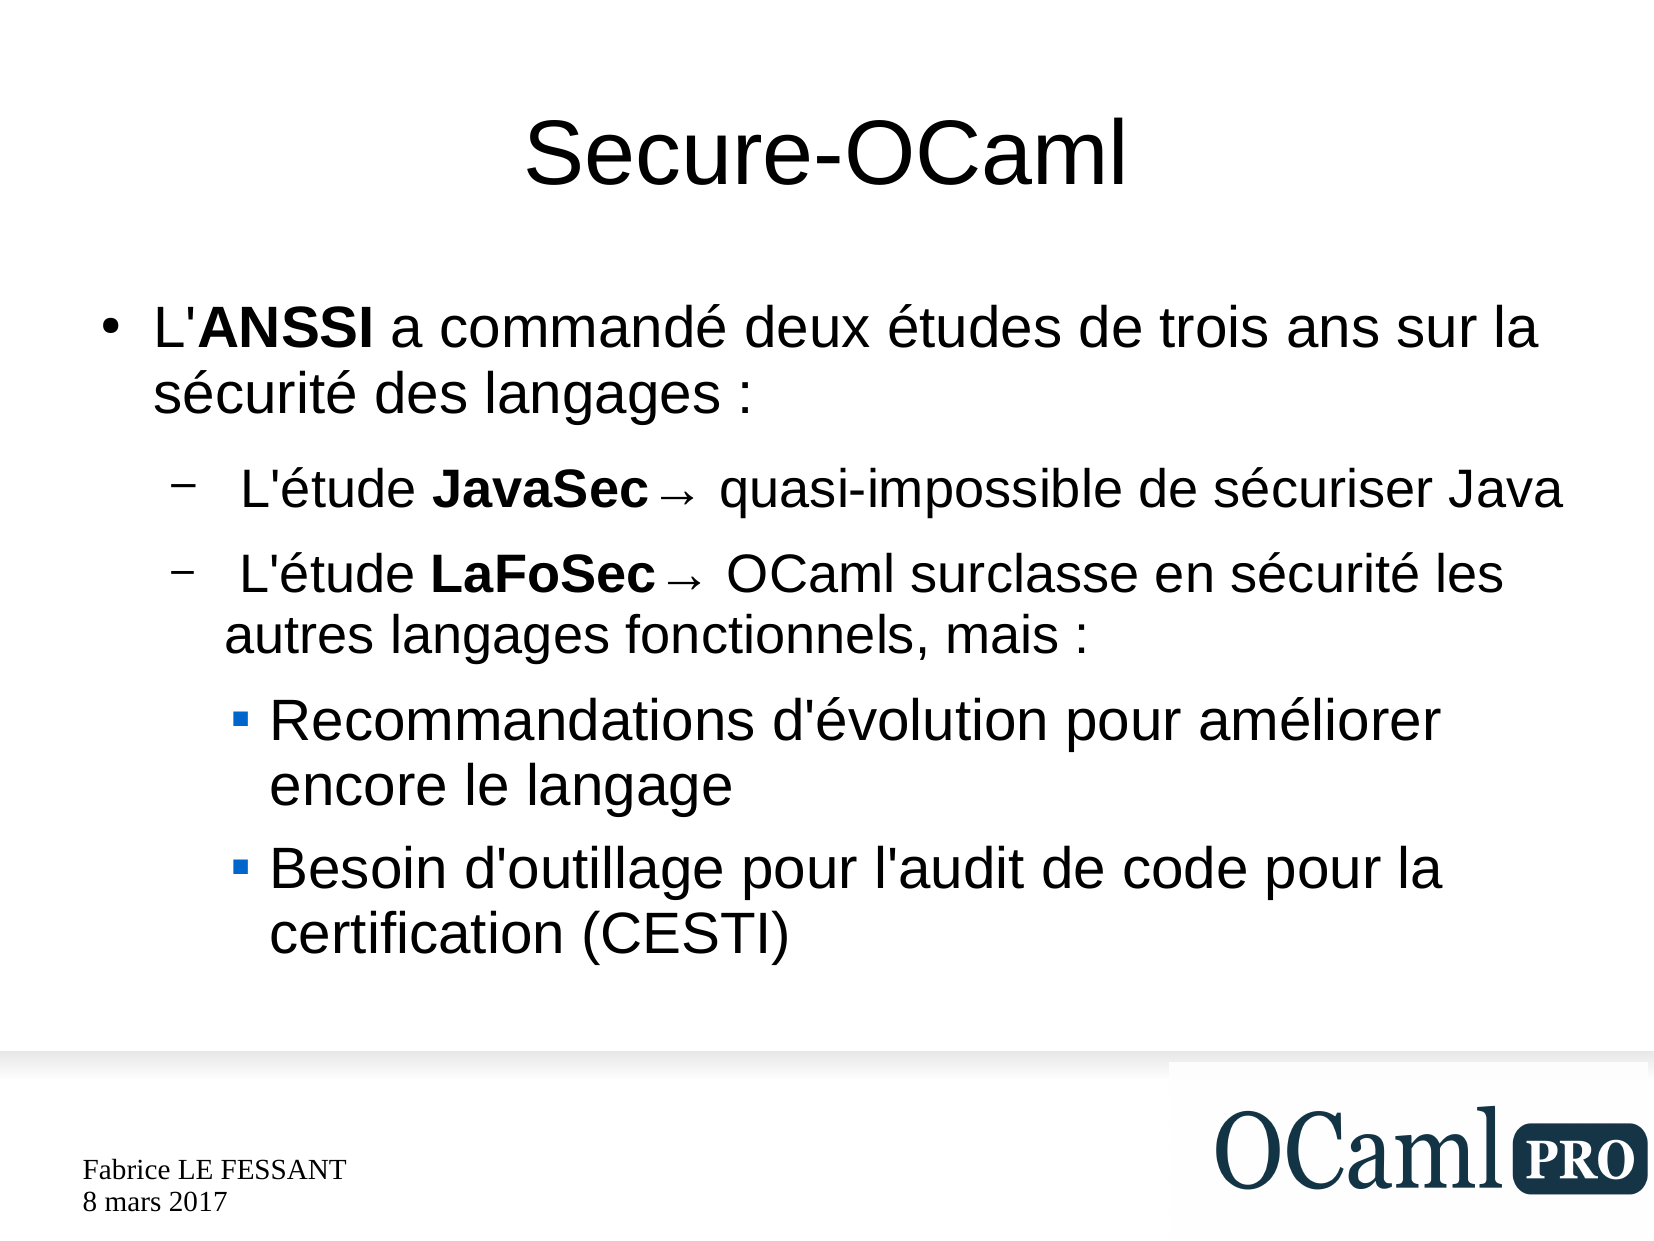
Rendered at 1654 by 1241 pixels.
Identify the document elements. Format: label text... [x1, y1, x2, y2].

title Secure-OCaml [82, 49, 1571, 257]
picture [1169, 1062, 1648, 1240]
list L'ANSSI a commandé deux études de trois ans sur la sécurité des langages : L'étude JavaSec→ quasi-impossible de sécuriser Java L'étude LaFoSec→ OCaml surclasse en sécurité les autres langages fonctionnels, mais : Recommandations d'évolution pour améliorer encore le langage Besoin d'outillage pour l'audit de code pour la certification (CESTI) [82, 295, 1571, 1179]
